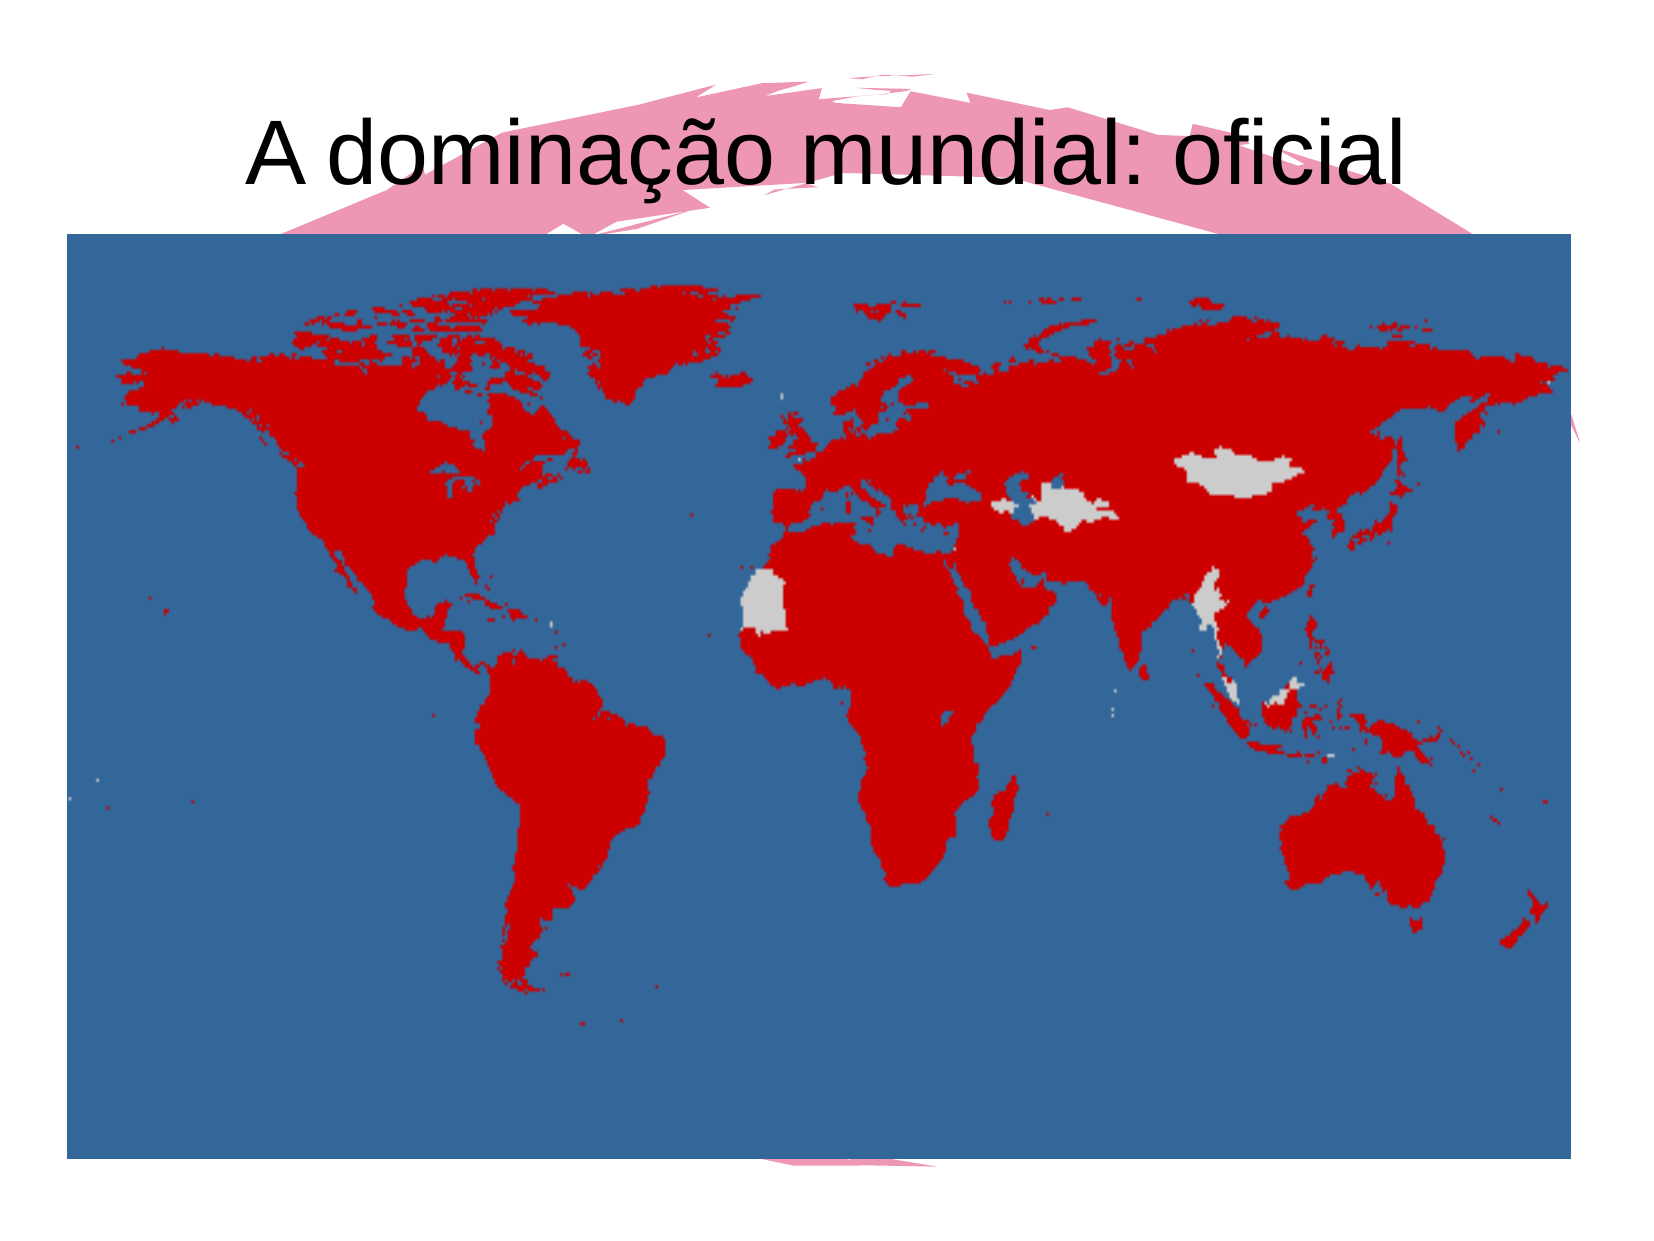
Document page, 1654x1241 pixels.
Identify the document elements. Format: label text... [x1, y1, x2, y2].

picture [67, 234, 1571, 1159]
title A dominação mundial: oficial [82, 49, 1571, 234]
